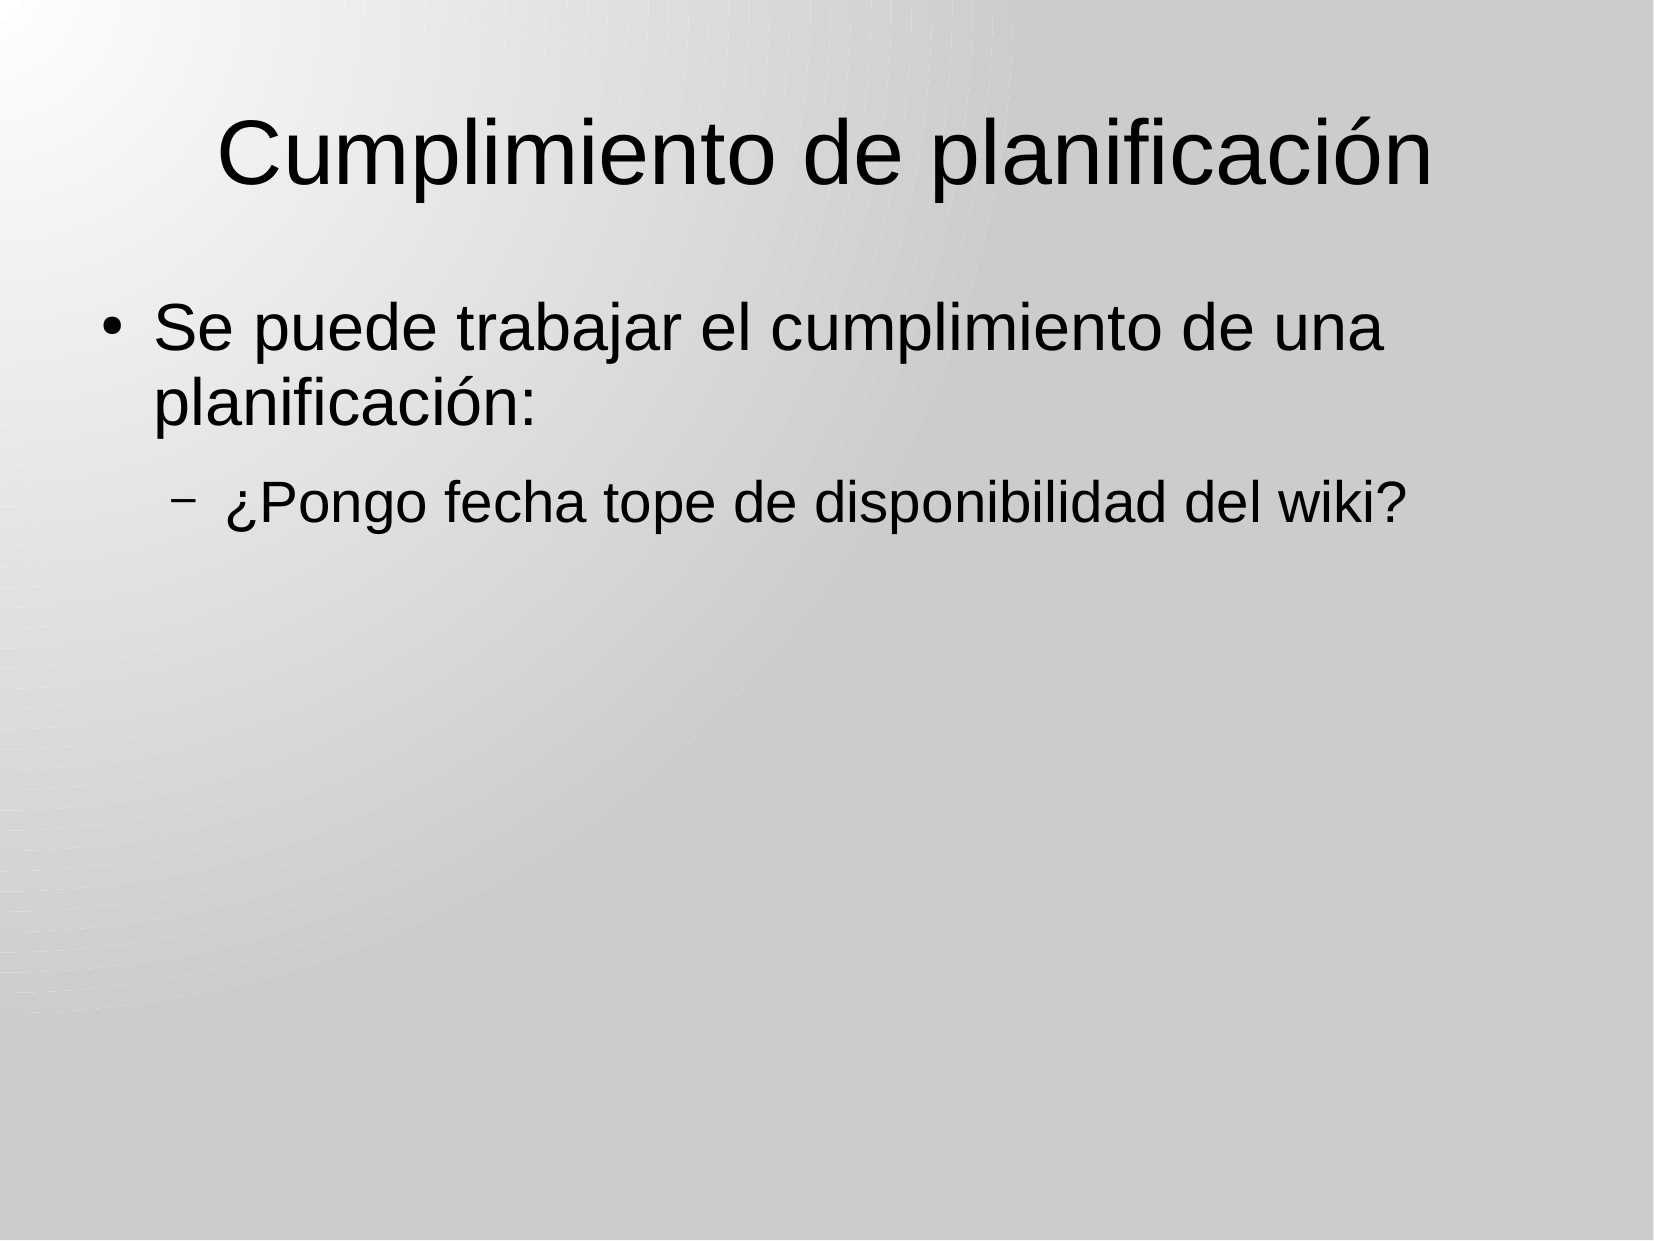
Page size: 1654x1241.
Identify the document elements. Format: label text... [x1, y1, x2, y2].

list Se puede trabajar el cumplimiento de una planificación: ¿Pongo fecha tope de disponibilidad del wiki? [82, 290, 1538, 1063]
title Cumplimiento de planificación [82, 49, 1571, 257]
